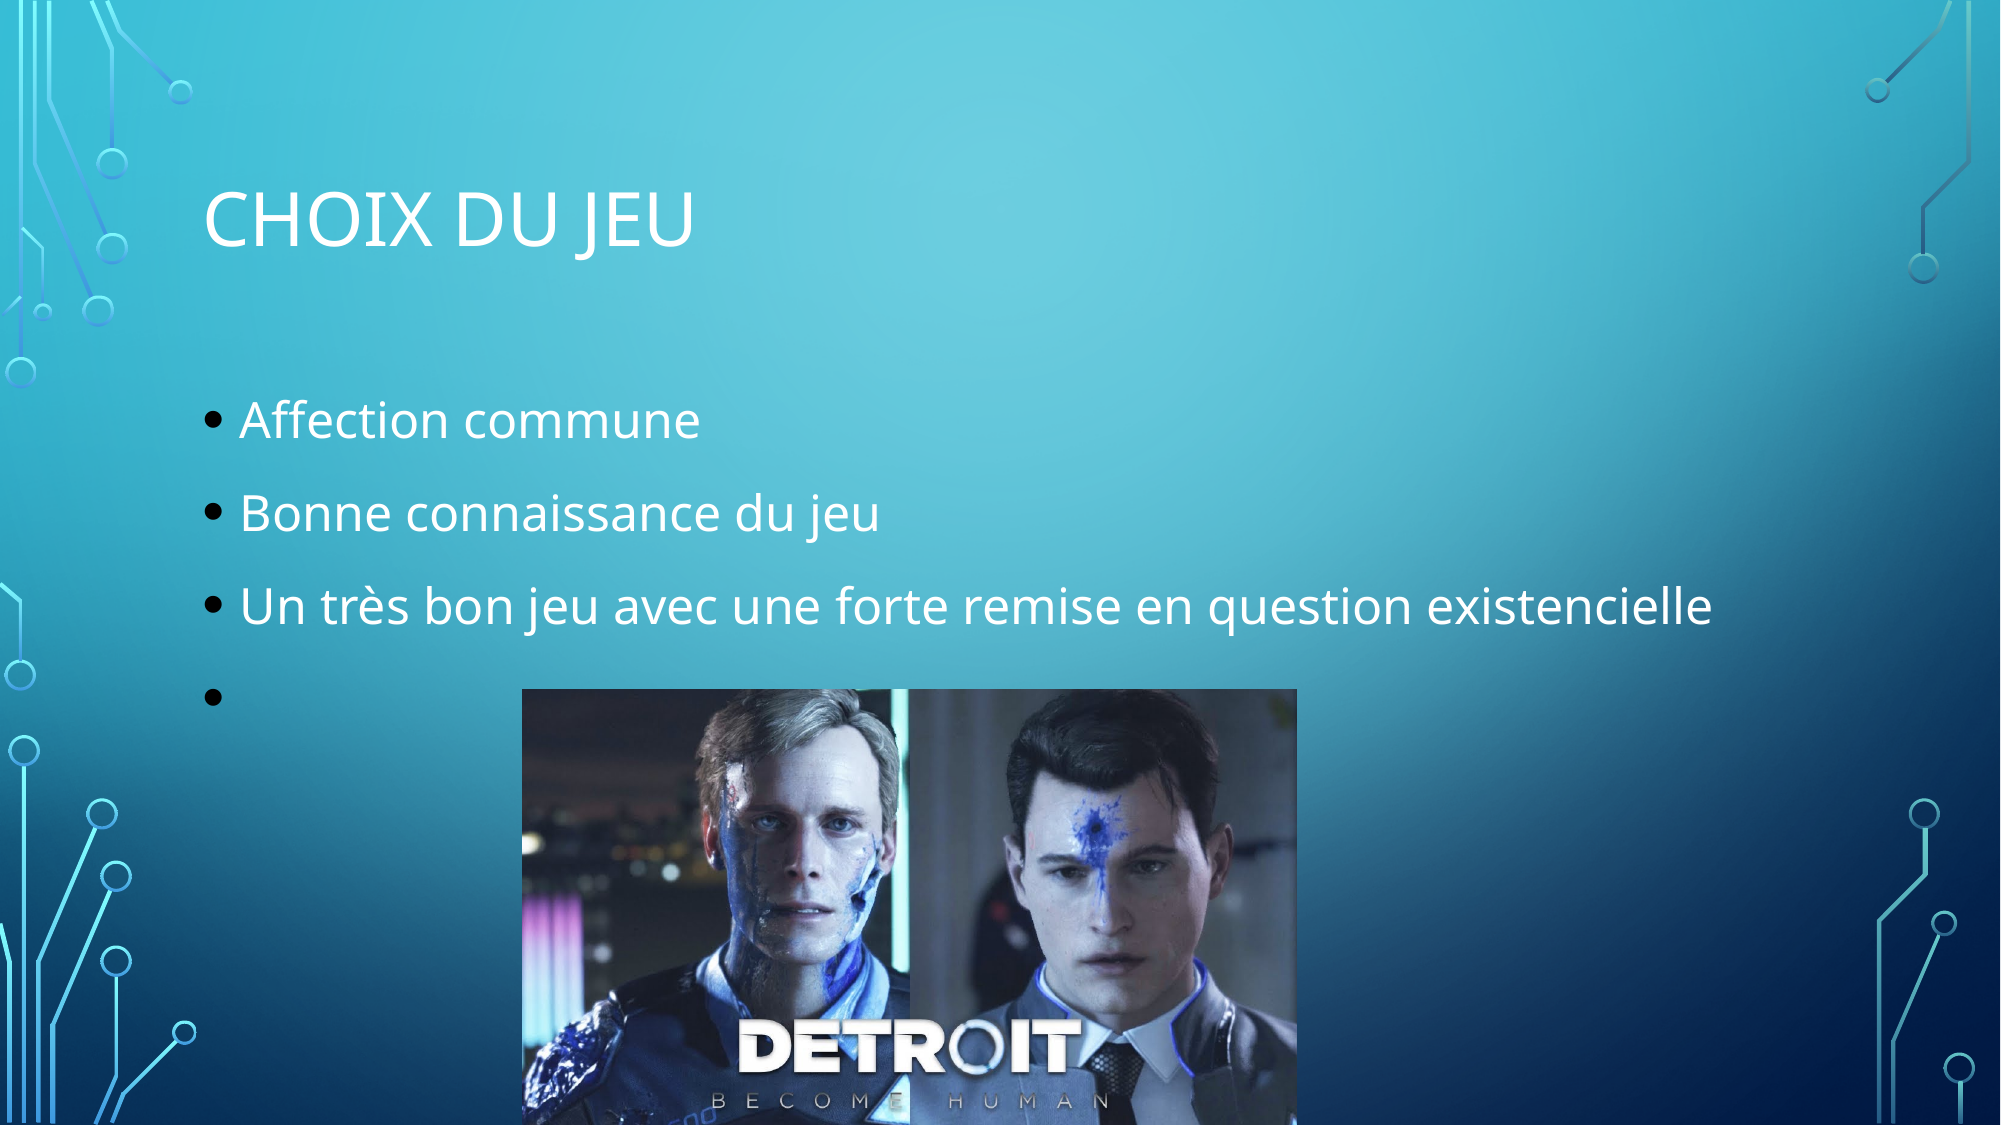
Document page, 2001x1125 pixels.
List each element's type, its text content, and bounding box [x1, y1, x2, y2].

list Affection commune Bonne connaissance du jeu Un très bon jeu avec une forte remise en question existencielle [187, 369, 1813, 951]
picture [522, 689, 1297, 1125]
title Choix du jeu [187, 101, 1813, 344]
